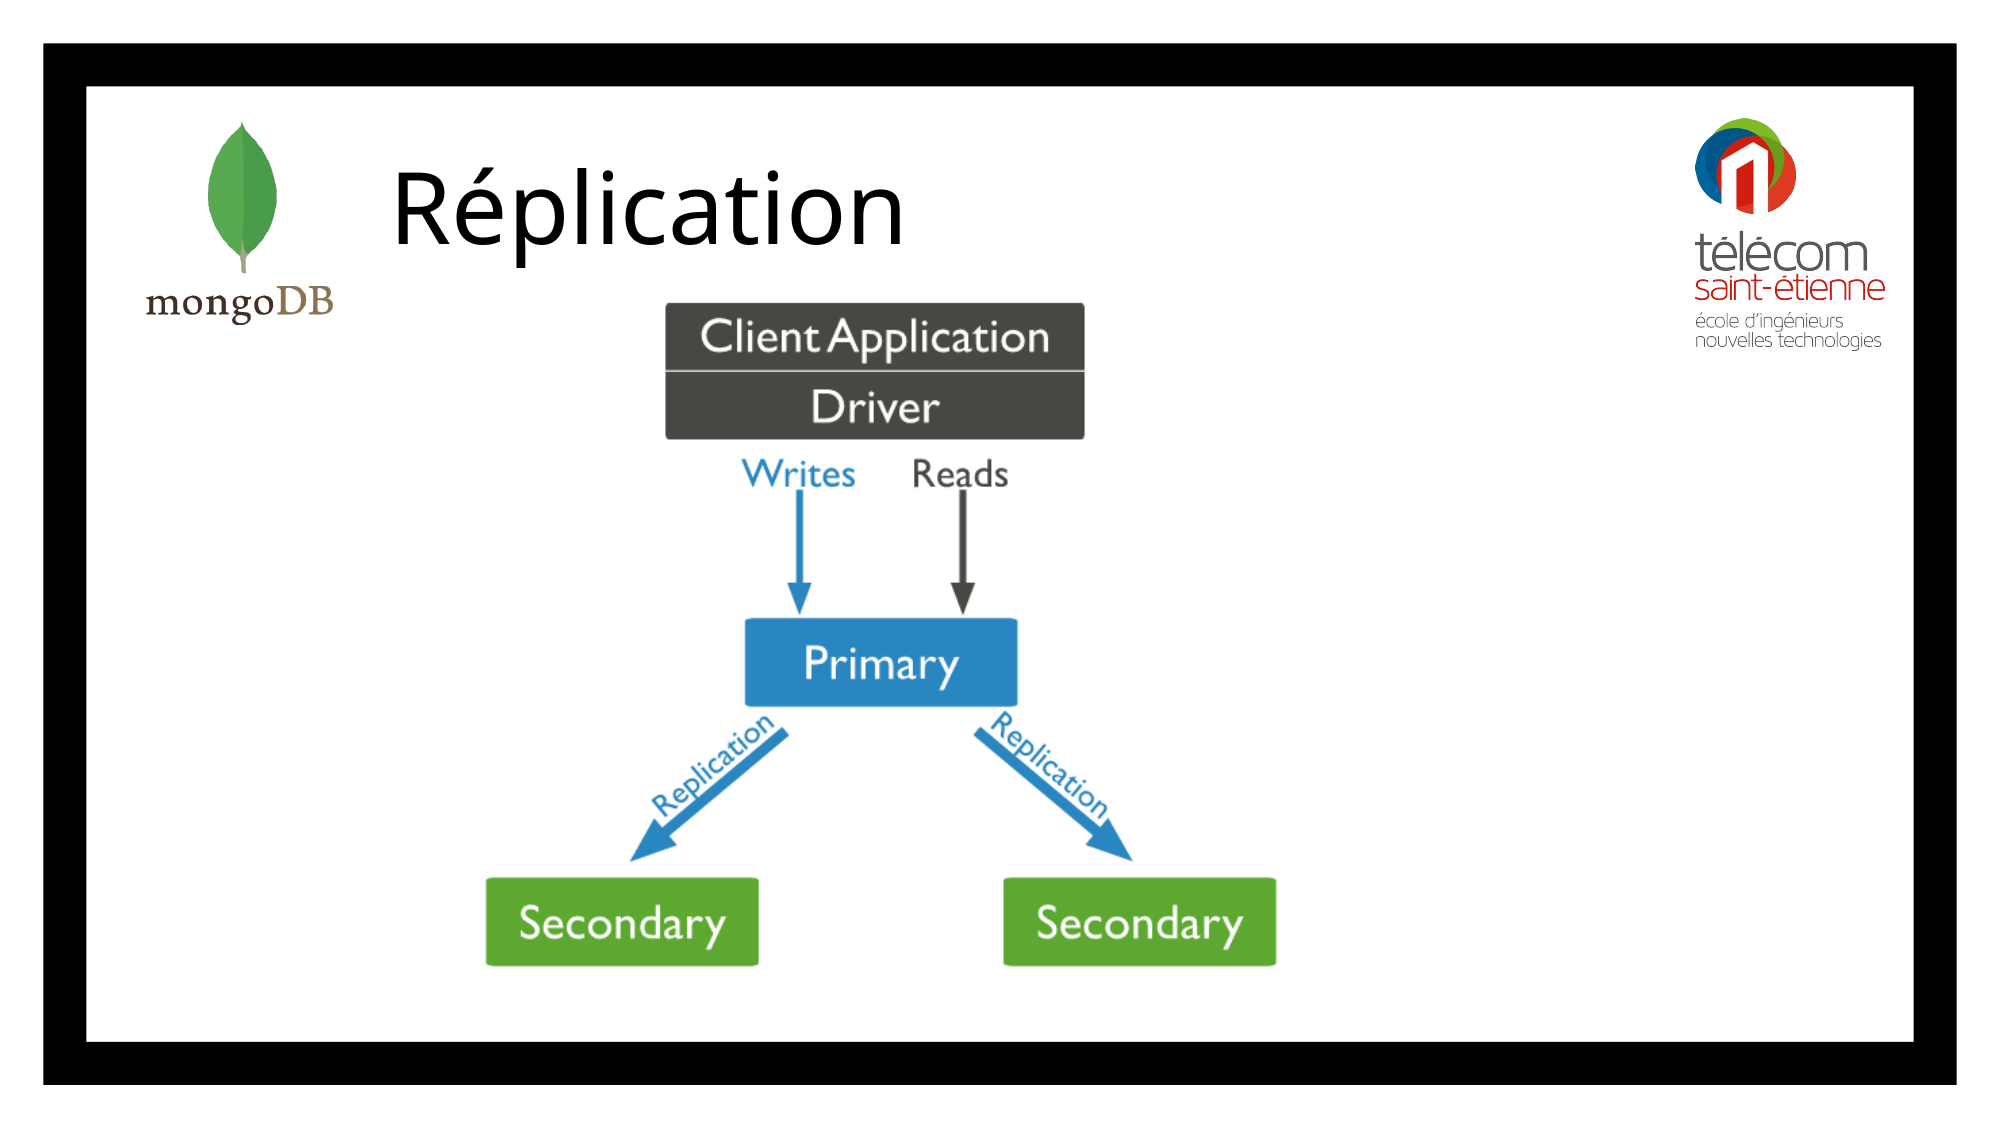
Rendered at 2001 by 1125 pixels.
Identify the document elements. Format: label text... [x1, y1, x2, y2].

picture [1695, 118, 1885, 351]
picture [475, 268, 1293, 995]
title Réplication [369, 138, 1849, 304]
picture [1715, 134, 1730, 138]
picture [145, 121, 333, 325]
